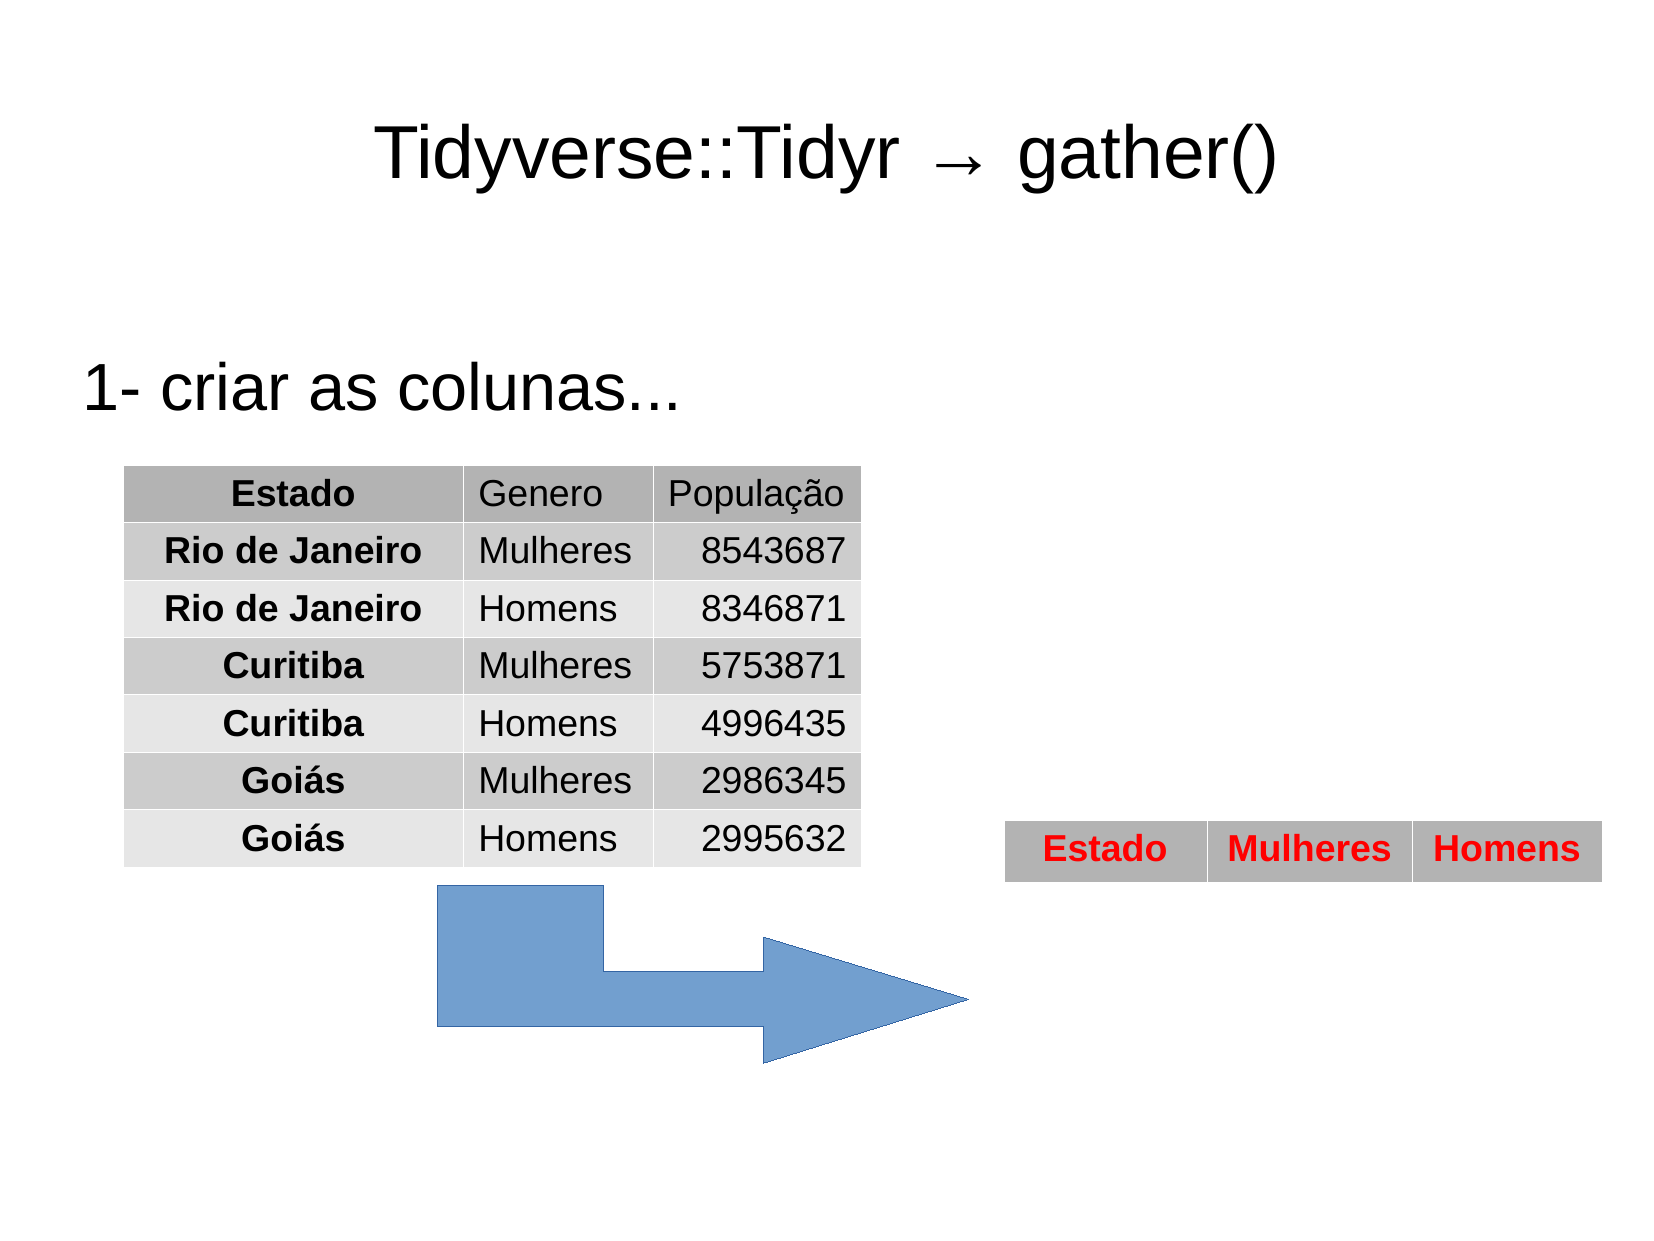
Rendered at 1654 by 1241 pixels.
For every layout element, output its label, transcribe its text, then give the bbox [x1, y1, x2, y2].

table_header Mulheres [1208, 821, 1412, 882]
table_cell 2995632 [654, 810, 861, 867]
table_header Homens [1413, 821, 1602, 882]
table_cell 8543687 [654, 523, 861, 580]
table_header População [654, 466, 861, 522]
table_cell 8346871 [654, 581, 861, 637]
table_cell Goiás [124, 753, 463, 809]
table_cell 5753871 [654, 638, 861, 694]
table_cell 2986345 [654, 753, 861, 809]
table_cell Homens [464, 581, 653, 637]
table_cell Mulheres [464, 638, 653, 694]
table_cell 4996435 [654, 695, 861, 752]
table_cell Goiás [124, 810, 463, 867]
table_header Genero [464, 466, 653, 522]
table_header Estado [124, 466, 463, 522]
table_cell Rio de Janeiro [124, 581, 463, 637]
table_cell Homens [464, 810, 653, 867]
table_cell Curitiba [124, 695, 463, 752]
subtitle 1- criar as colunas... [82, 290, 1571, 485]
title Tidyverse::Tidyr → gather() [82, 49, 1571, 257]
text_box [437, 885, 969, 1064]
table_cell Rio de Janeiro [124, 523, 463, 580]
table_cell Homens [464, 695, 653, 752]
table_header Estado [1005, 821, 1207, 882]
table_cell Mulheres [464, 753, 653, 809]
table_cell Curitiba [124, 638, 463, 694]
table_cell Mulheres [464, 523, 653, 580]
